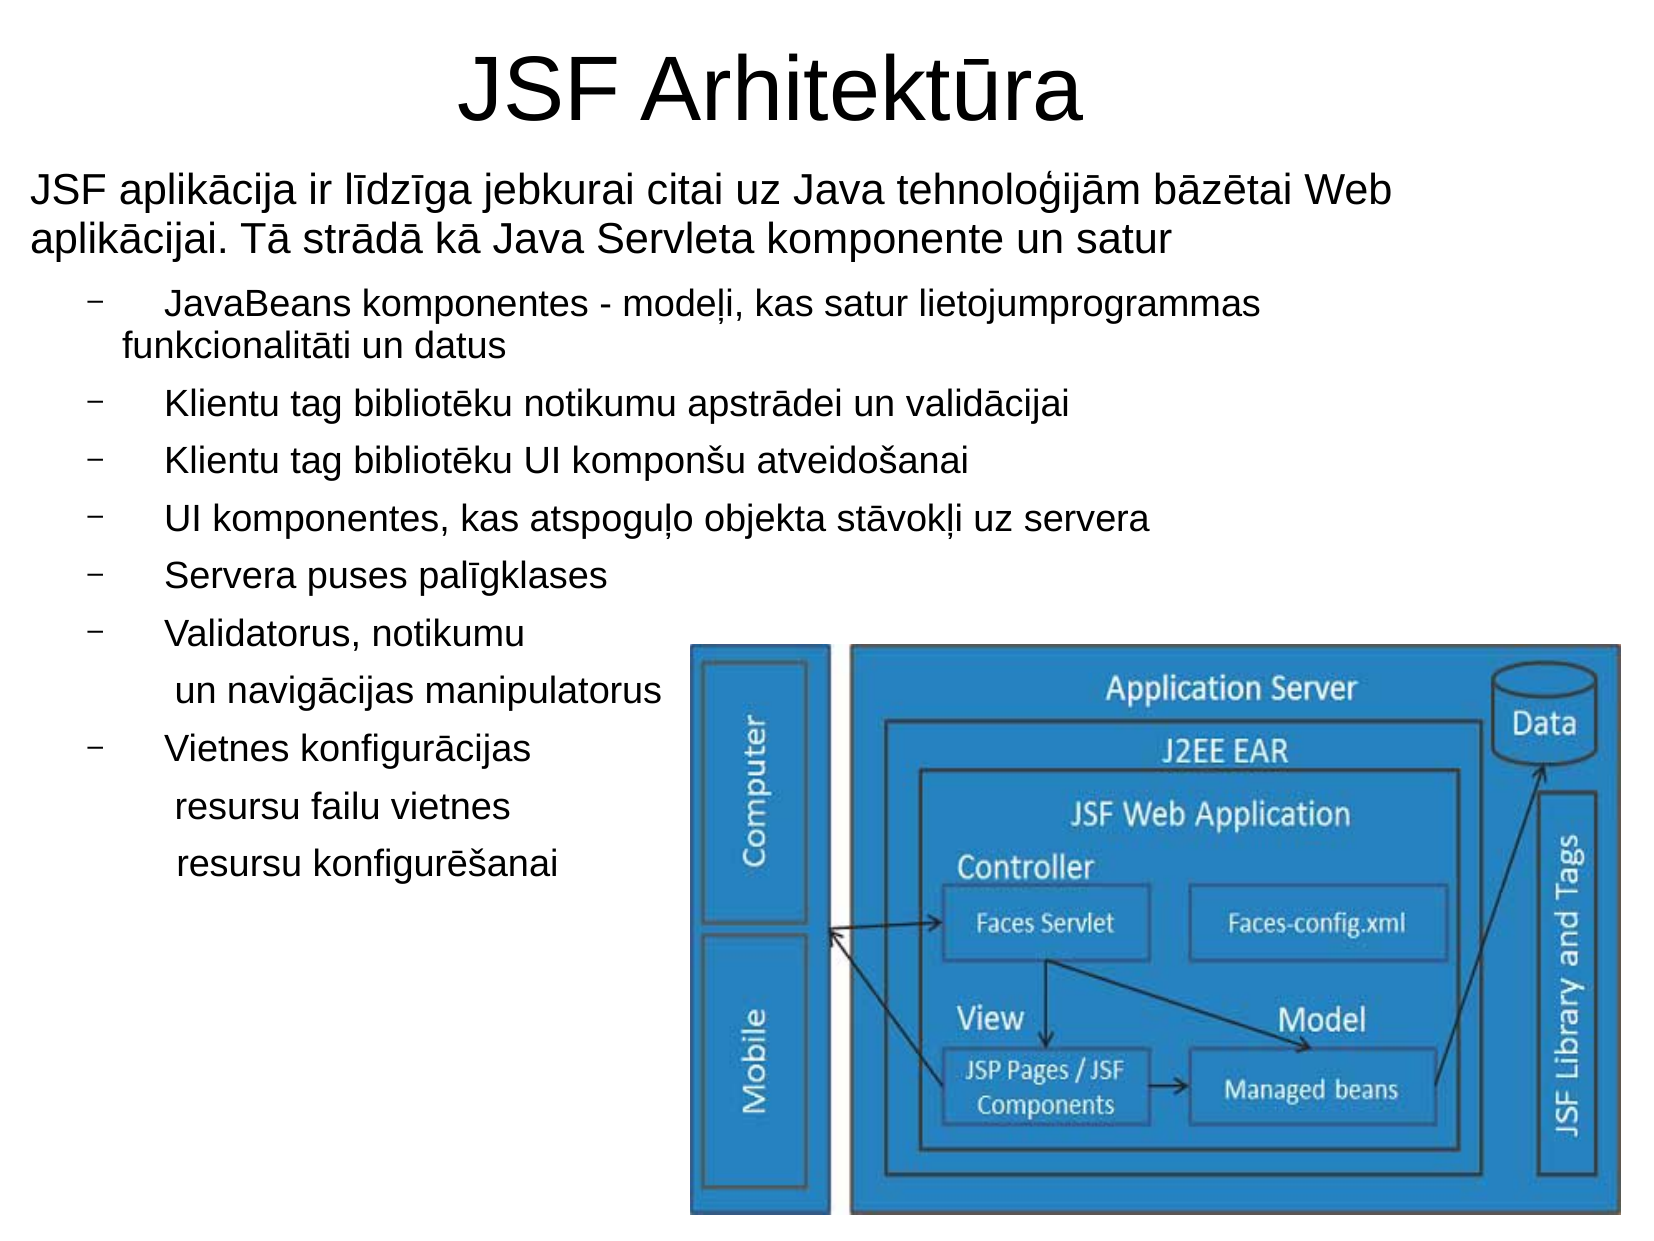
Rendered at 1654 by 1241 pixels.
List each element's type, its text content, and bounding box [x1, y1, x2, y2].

title JSF Arhitektūra [26, 0, 1516, 193]
picture [690, 644, 1621, 1216]
list JSF aplikācija ir līdzīga jebkurai citai uz Java tehnoloģijām bāzētai Web aplikācijai. Tā strādā kā Java Servleta komponente un satur JavaBeans komponentes - modeļi, kas satur lietojumprogrammas funkcionalitāti un datus Klientu tag bibliotēku notikumu apstrādei un validācijai Klientu tag bibliotēku UI komponšu atveidošanai UI komponentes, kas atspoguļo objekta stāvokļi uz servera Servera puses palīgklases Validatorus, notikumu un navigācijas manipulatorus Vietnes konfigurācijas resursu failu vietnes resursu konfigurēšanai [30, 165, 1489, 886]
